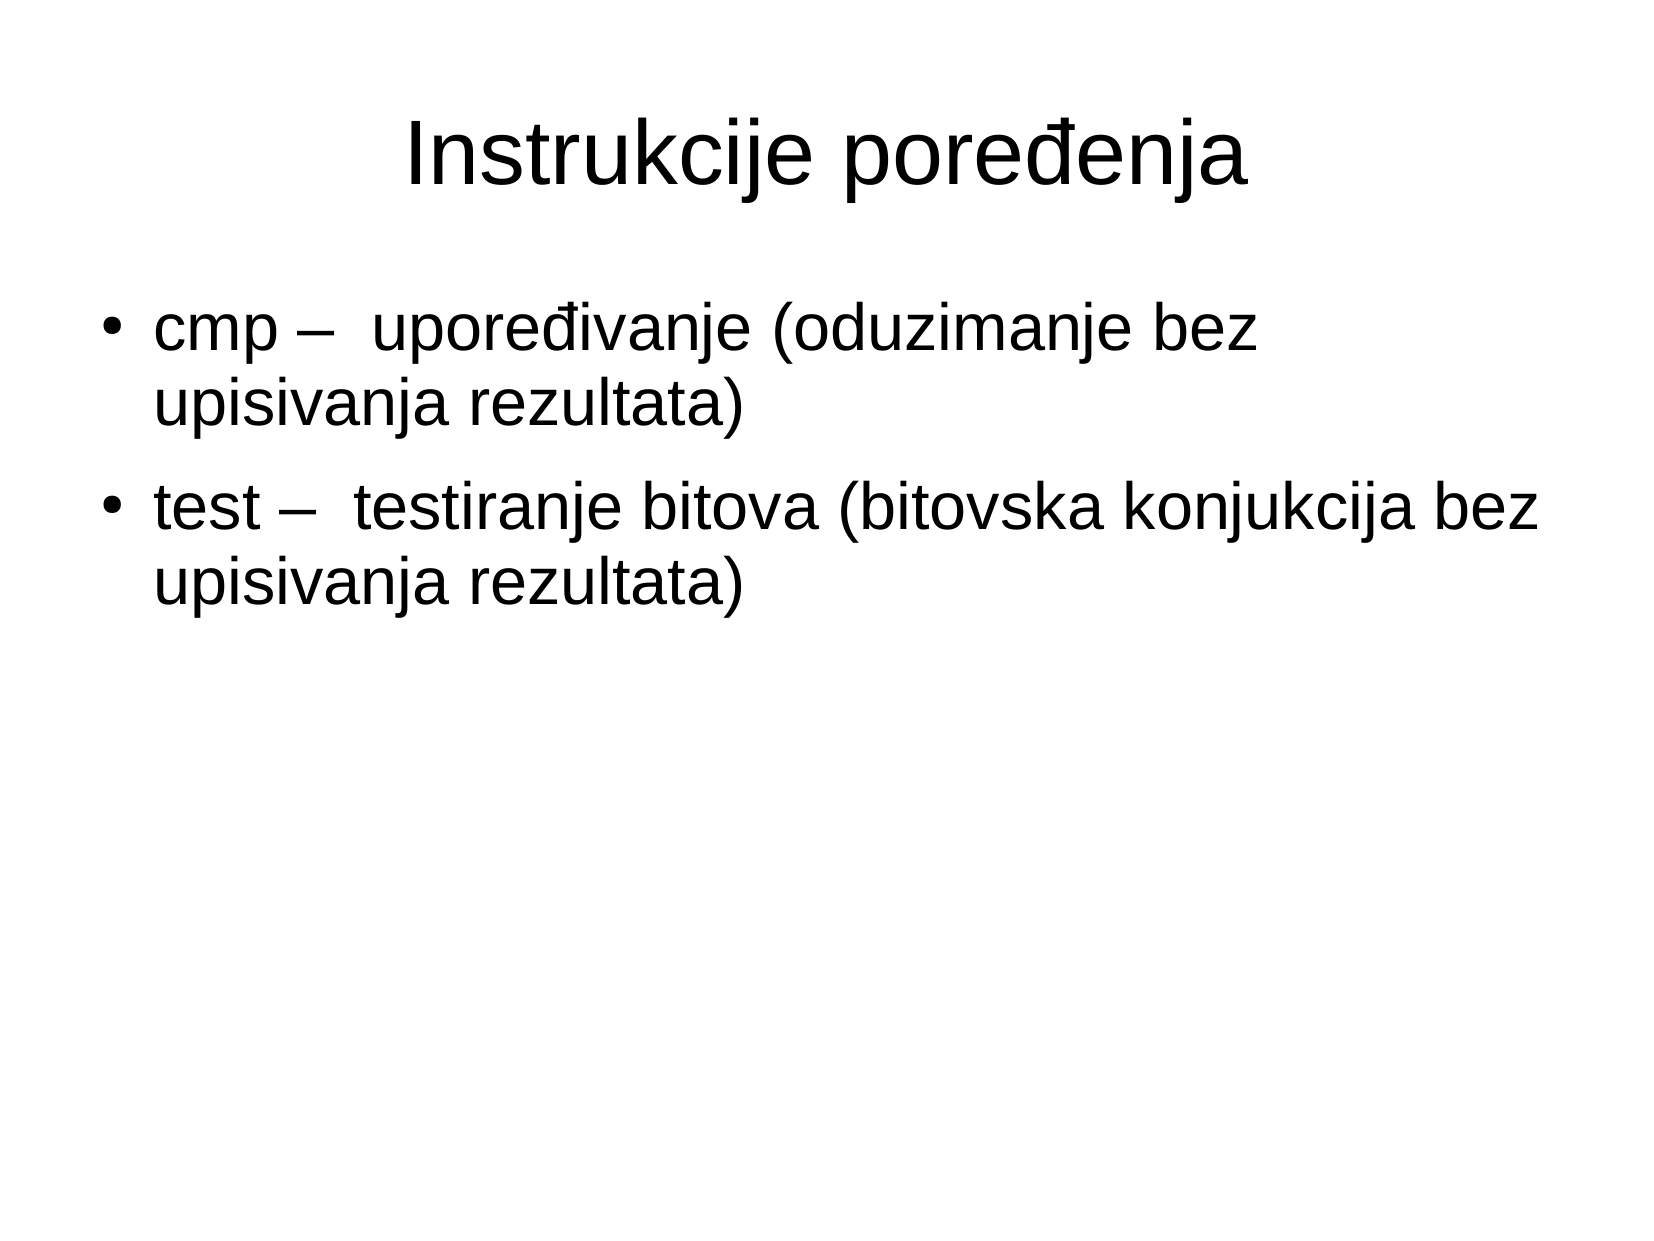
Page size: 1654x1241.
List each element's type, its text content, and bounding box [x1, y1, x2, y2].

title Instrukcije poređenja [82, 49, 1571, 257]
list cmp – upoređivanje (oduzimanje bez upisivanja rezultata) test – testiranje bitova (bitovska konjukcija bez upisivanja rezultata) [82, 290, 1571, 1010]
